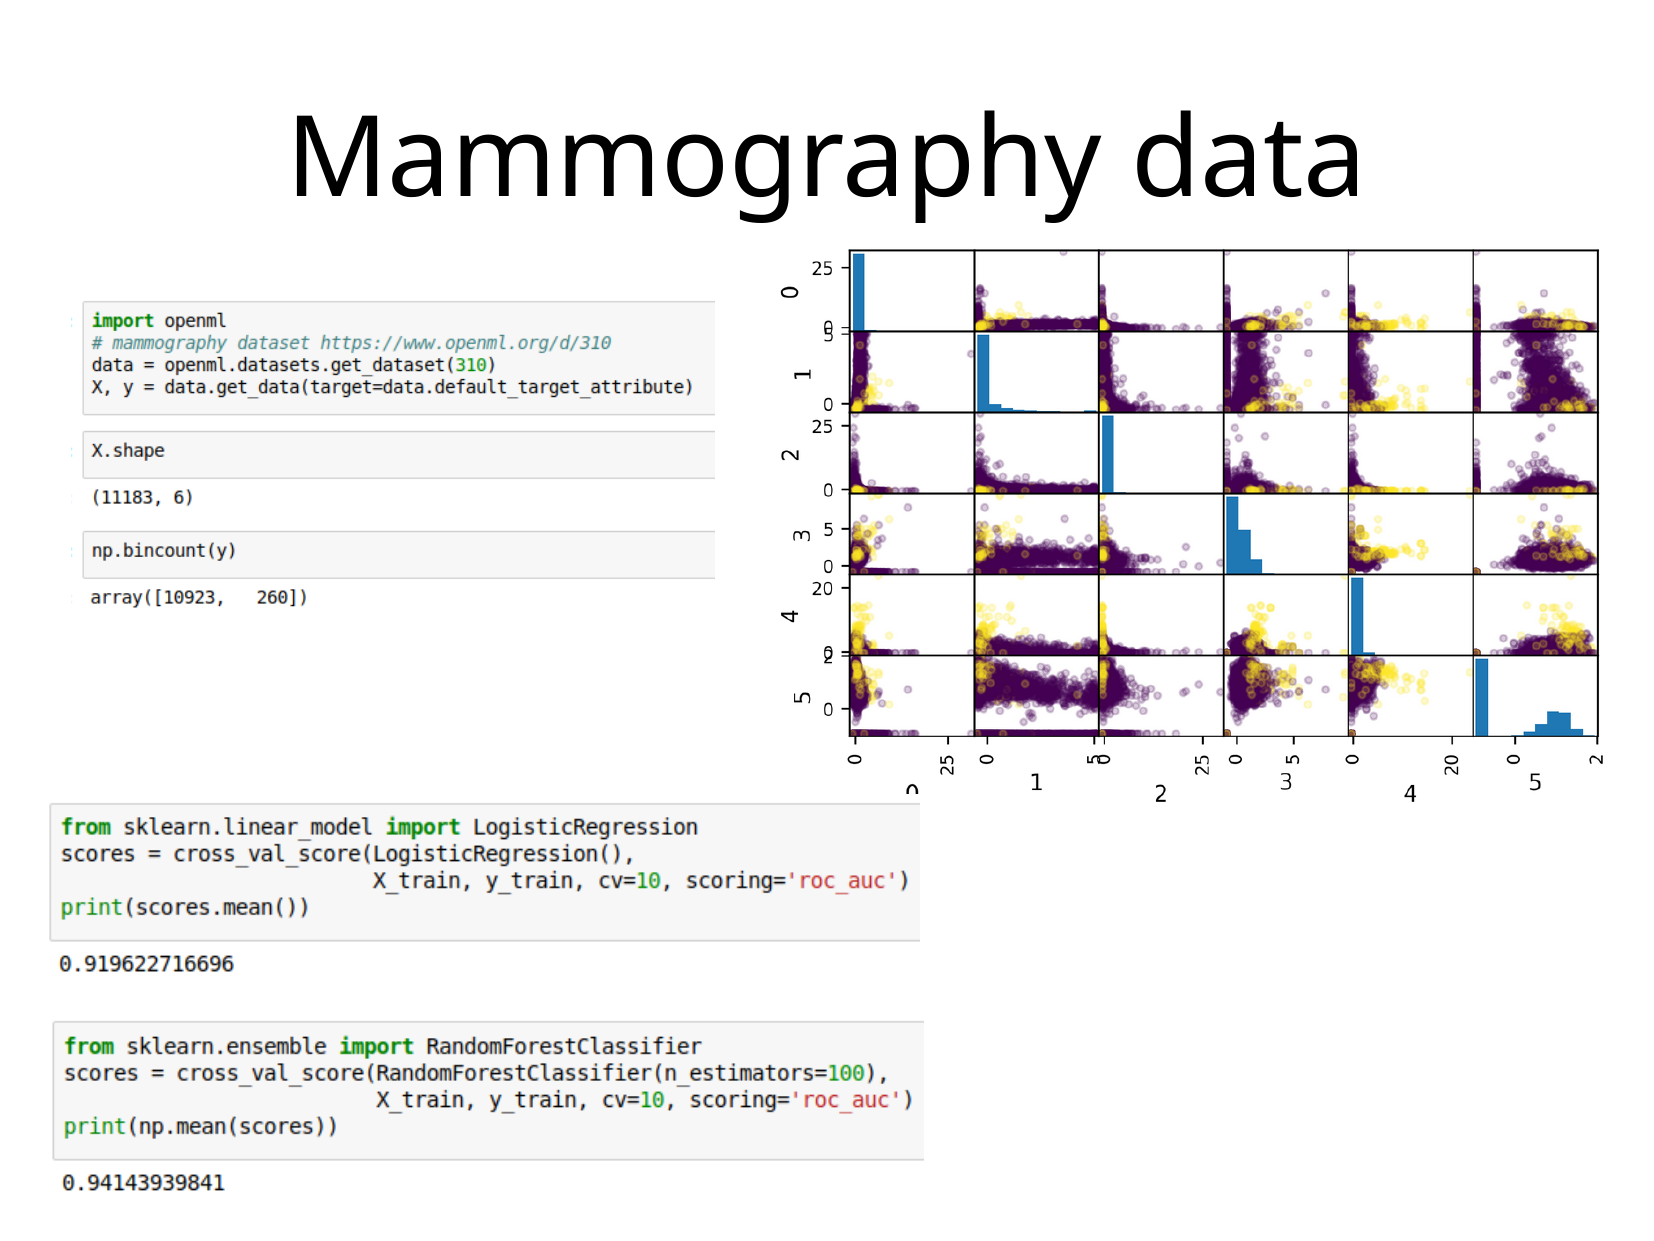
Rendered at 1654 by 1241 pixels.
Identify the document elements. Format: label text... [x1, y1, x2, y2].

picture [45, 232, 1636, 978]
picture [71, 296, 715, 618]
picture [45, 1001, 924, 1201]
title Mammography data [82, 49, 1571, 257]
